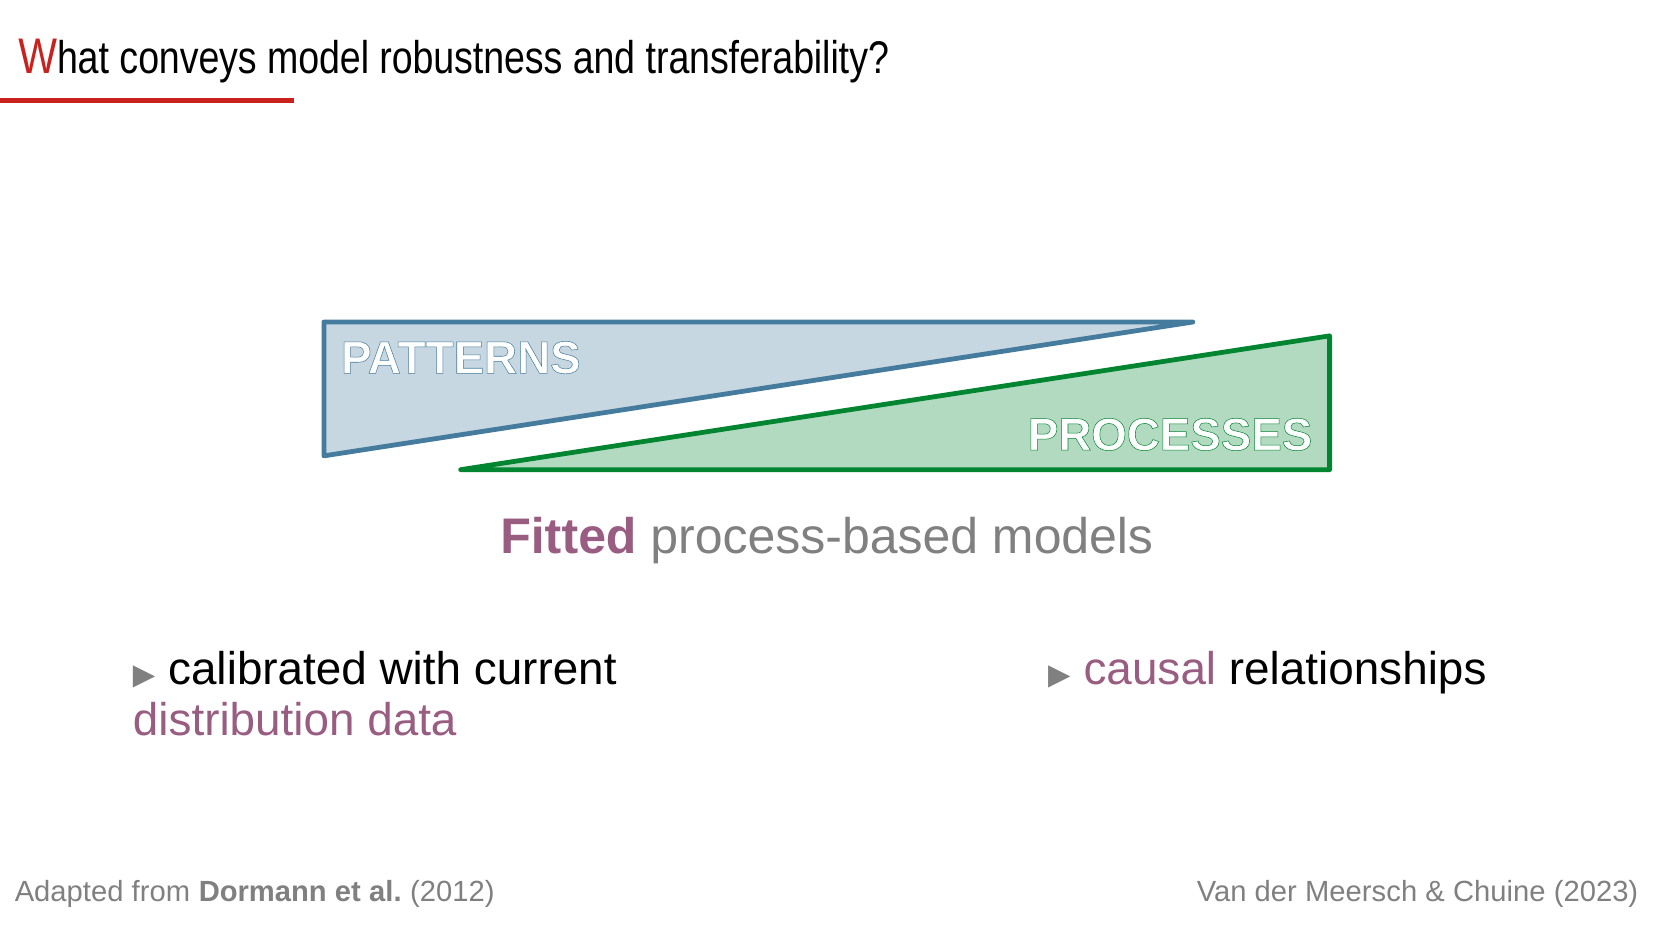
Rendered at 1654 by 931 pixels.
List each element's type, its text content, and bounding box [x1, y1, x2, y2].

text_box What conveys model robustness and transferability? [3, 0, 1653, 120]
text_box Fitted process-based models [472, 477, 1182, 595]
text_box PATTERNS [323, 322, 1193, 456]
text_box ▶ causal relationships [1033, 537, 1565, 865]
text_box Van der Meersch & Chuine (2023) [1122, 856, 1654, 928]
text_box Adapted from Dormann et al. (2012) [0, 856, 532, 927]
text_box ▶ calibrated with current distribution data [118, 537, 650, 865]
text_box PROCESSES [460, 335, 1330, 470]
